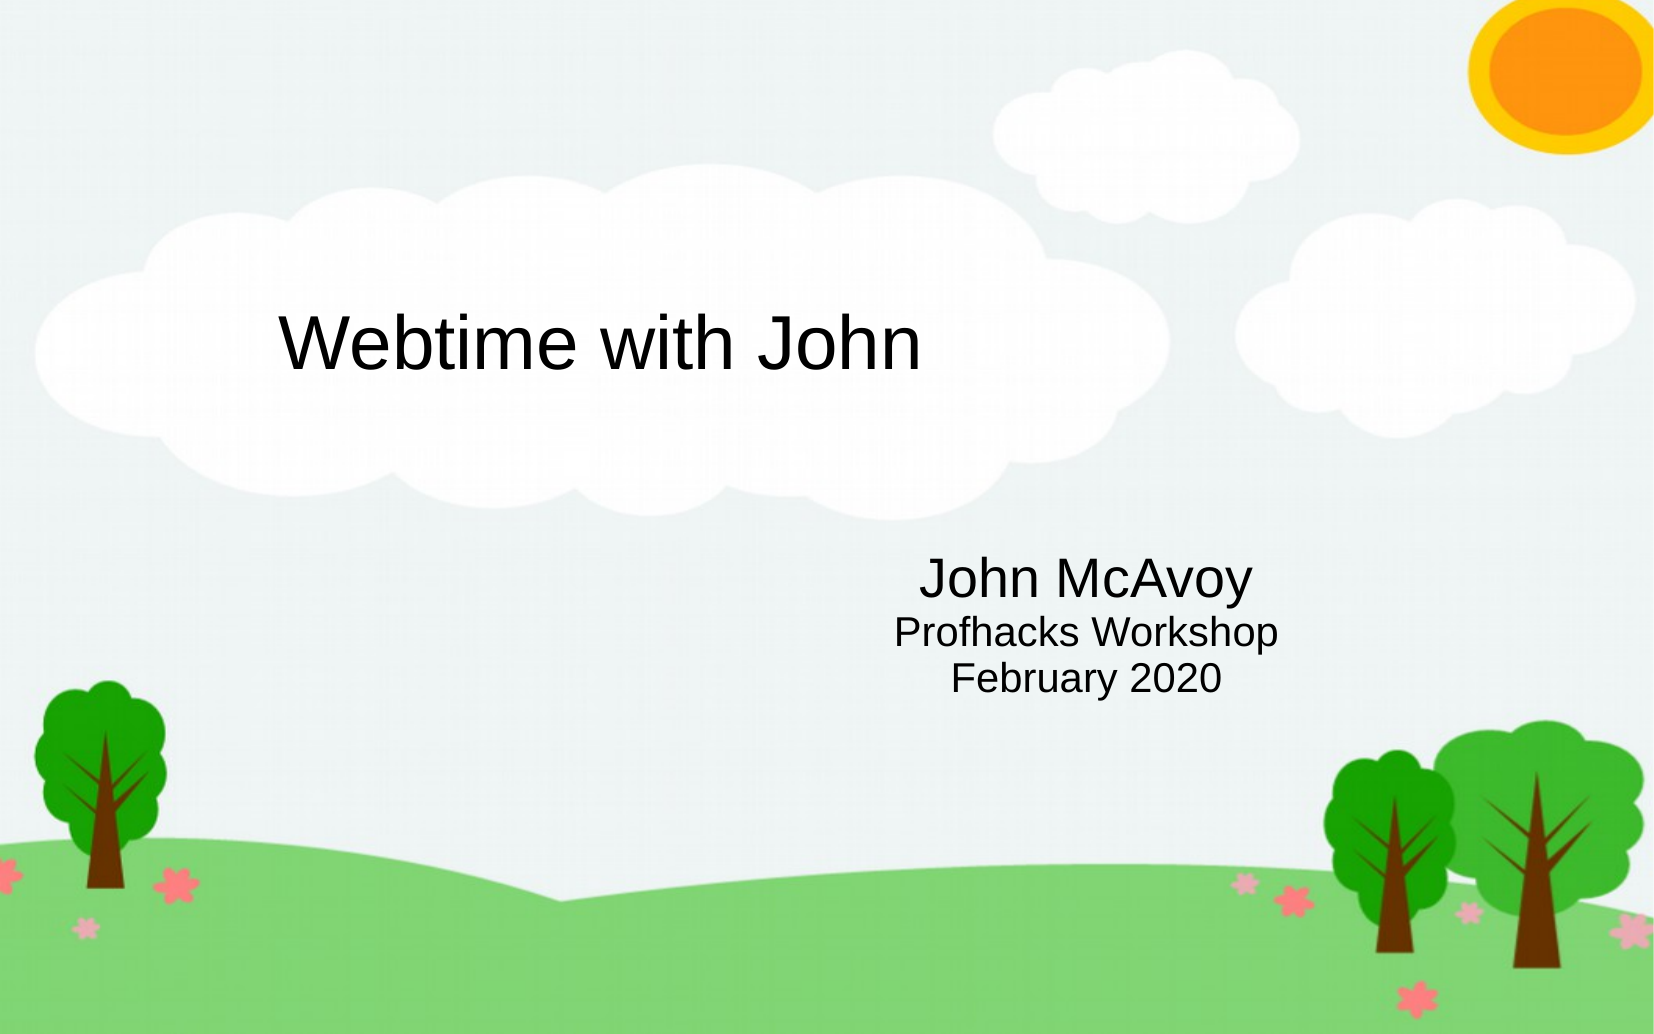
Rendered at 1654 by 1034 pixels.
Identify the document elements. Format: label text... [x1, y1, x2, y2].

picture [0, 0, 1654, 1034]
subtitle John McAvoy Profhacks Workshop February 2020 [661, 453, 1512, 733]
title Webtime with John [47, 220, 1156, 466]
